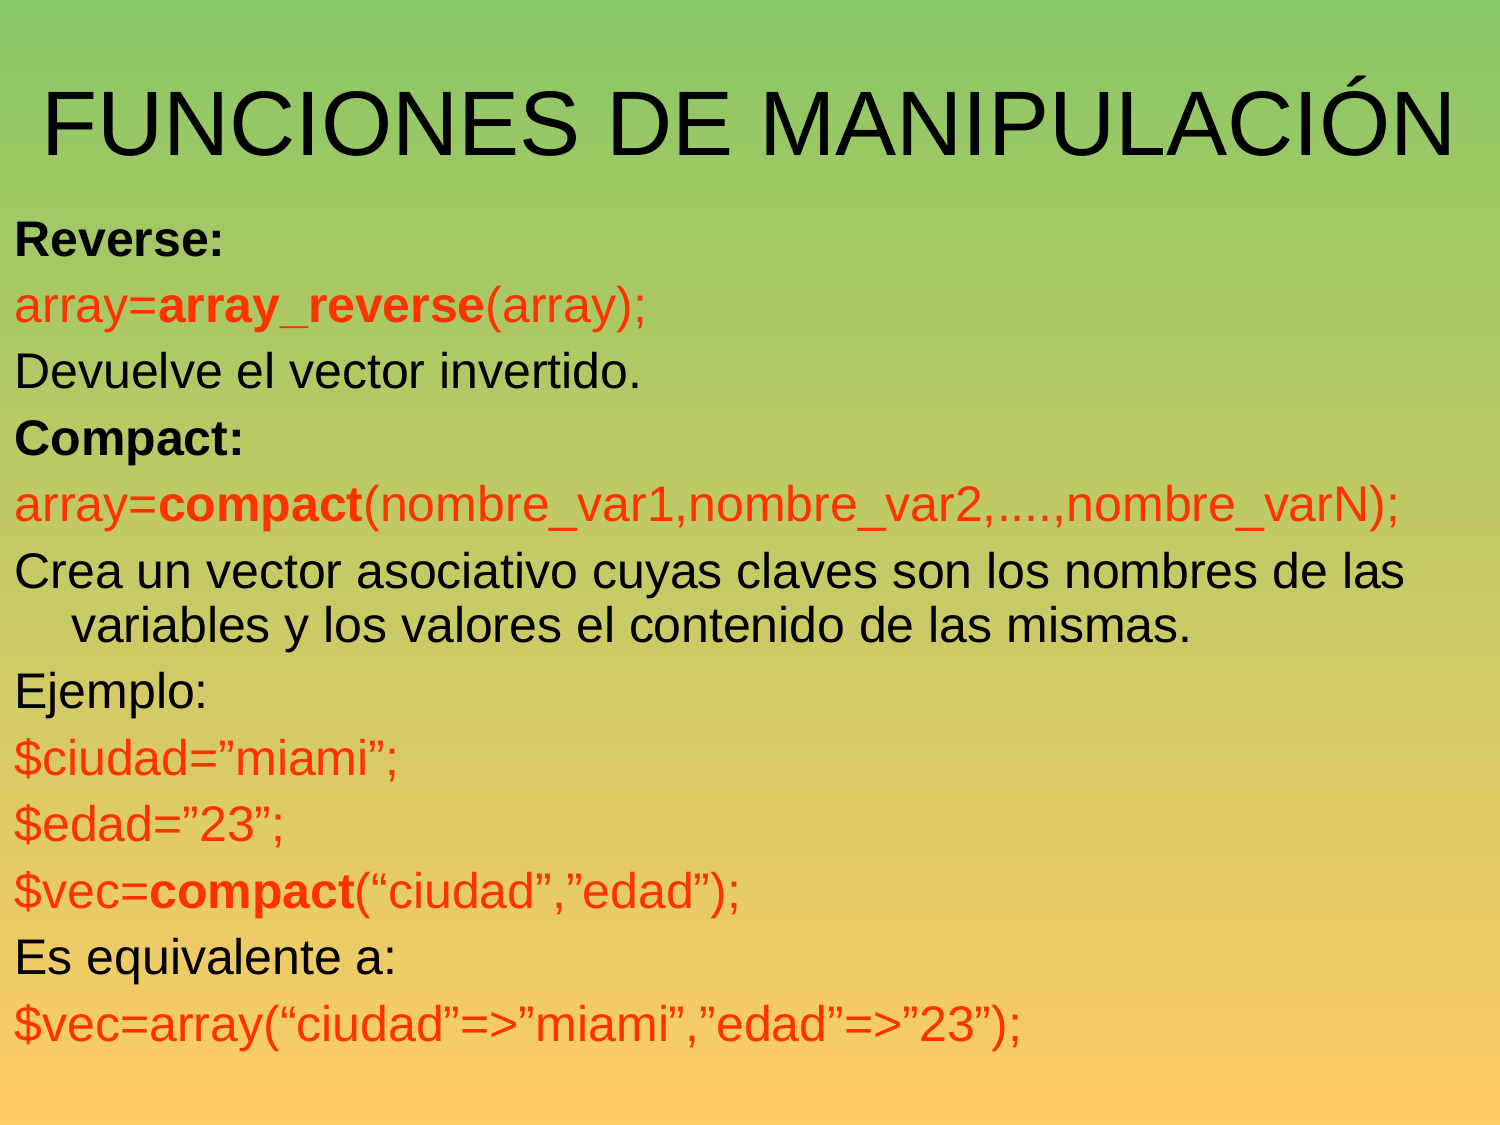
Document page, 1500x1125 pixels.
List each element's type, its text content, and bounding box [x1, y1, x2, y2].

title FUNCIONES DE MANIPULACIÓN [0, 0, 1500, 238]
list Reverse: array=array_reverse(array); Devuelve el vector invertido. Compact: array=compact(nombre_var1,nombre_var2,....,nombre_varN); Crea un vector asociativo cuyas claves son los nombres de las variables y los valores el contenido de las mismas. Ejemplo: $ciudad=”miami”; $edad=”23”; $vec=compact(“ciudad”,”edad”); Es equivalente a: $vec=array(“ciudad”=>”miami”,”edad”=>”23”); [0, 238, 1500, 1125]
